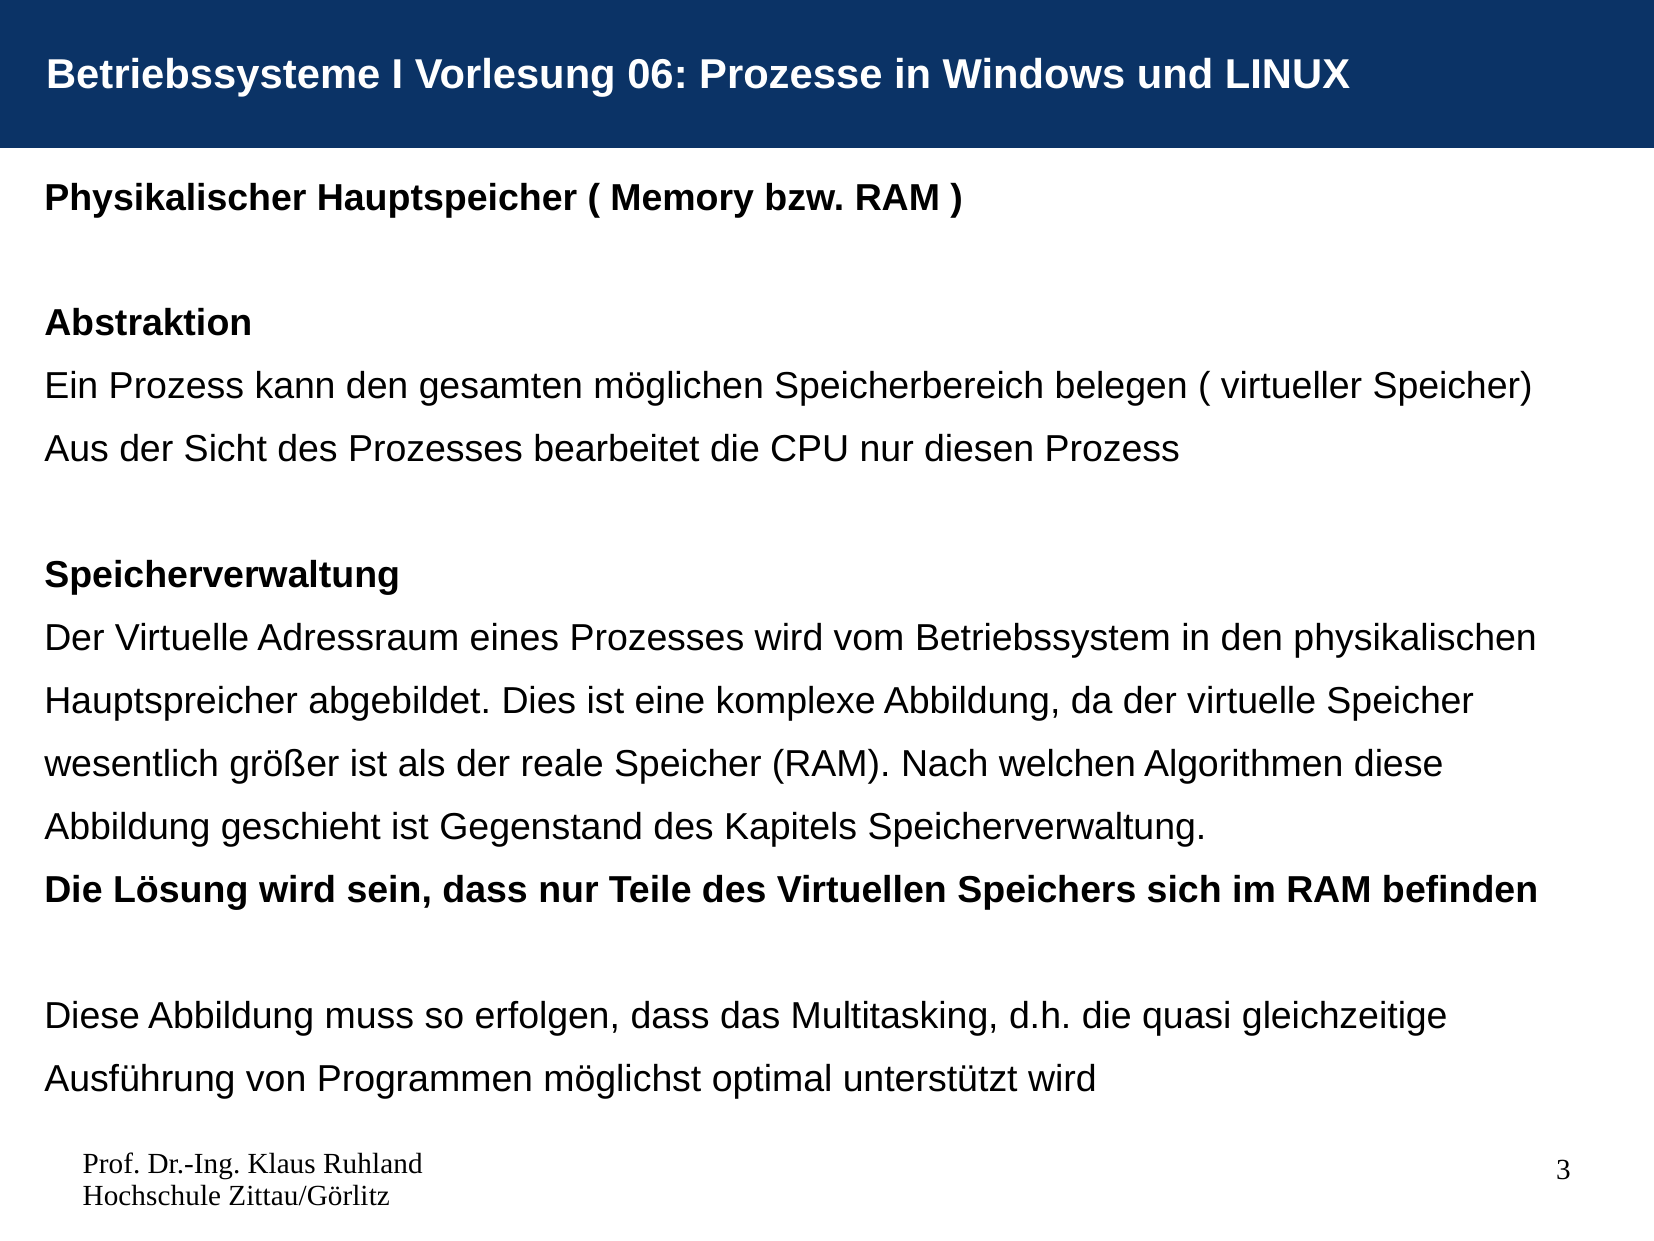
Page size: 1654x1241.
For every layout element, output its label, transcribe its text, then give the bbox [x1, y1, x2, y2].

text_box Physikalischer Hauptspeicher ( Memory bzw. RAM ) Abstraktion Ein Prozess kann den gesamten möglichen Speicherbereich belegen ( virtueller Speicher) Aus der Sicht des Prozesses bearbeitet die CPU nur diesen Prozess Speicherverwaltung Der Virtuelle Adressraum eines Prozesses wird vom Betriebssystem in den physikalischen Hauptspreicher abgebildet. Dies ist eine komplexe Abbildung, da der virtuelle Speicher wesentlich größer ist als der reale Speicher (RAM). Nach welchen Algorithmen diese Abbildung geschieht ist Gegenstand des Kapitels Speicherverwaltung. Die Lösung wird sein, dass nur Teile des Virtuellen Speichers sich im RAM befinden Diese Abbildung muss so erfolgen, dass das Multitasking, d.h. die quasi gleichzeitige Ausführung von Programmen möglichst optimal unterstützt wird [29, 147, 1565, 1241]
